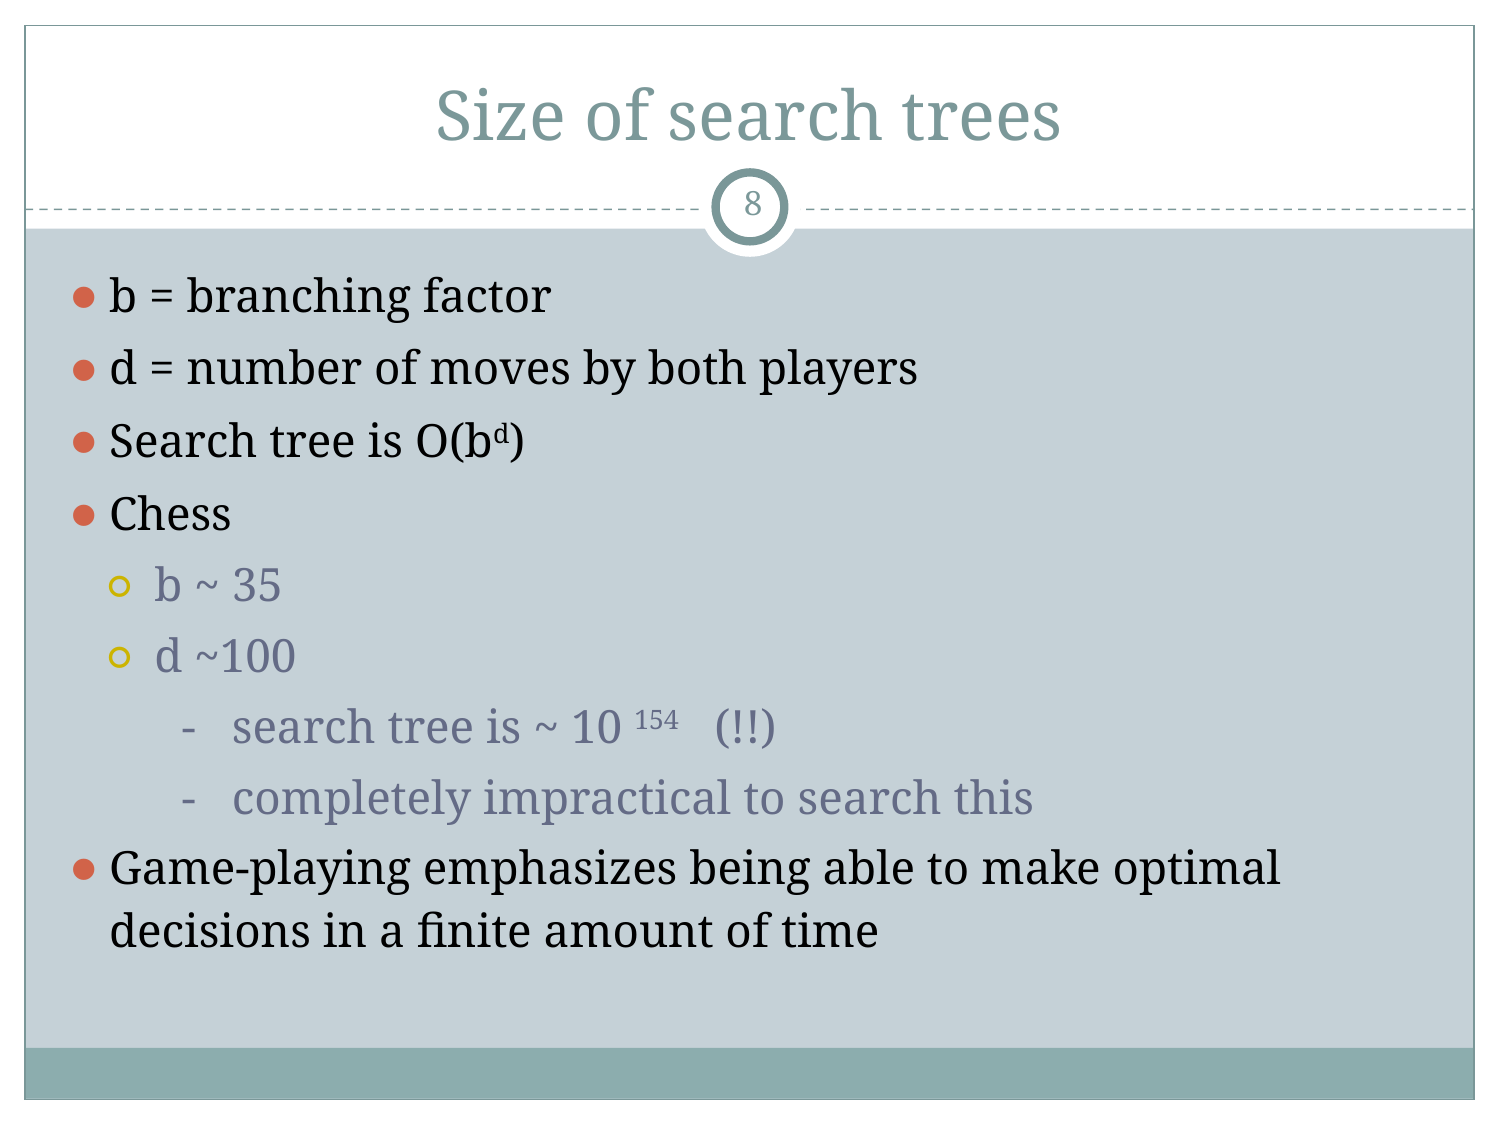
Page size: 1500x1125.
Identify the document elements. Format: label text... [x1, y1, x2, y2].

title Size of search trees [49, 37, 1450, 162]
list b = branching factor d = number of moves by both players Search tree is O(bd) Chess b ~ 35 d ~100 - search tree is ~ 10 154 (!!) - completely impractical to search this Game-playing emphasizes being able to make optimal decisions in a finite amount of time [49, 250, 1445, 1025]
slide_number <number> [715, 168, 791, 241]
